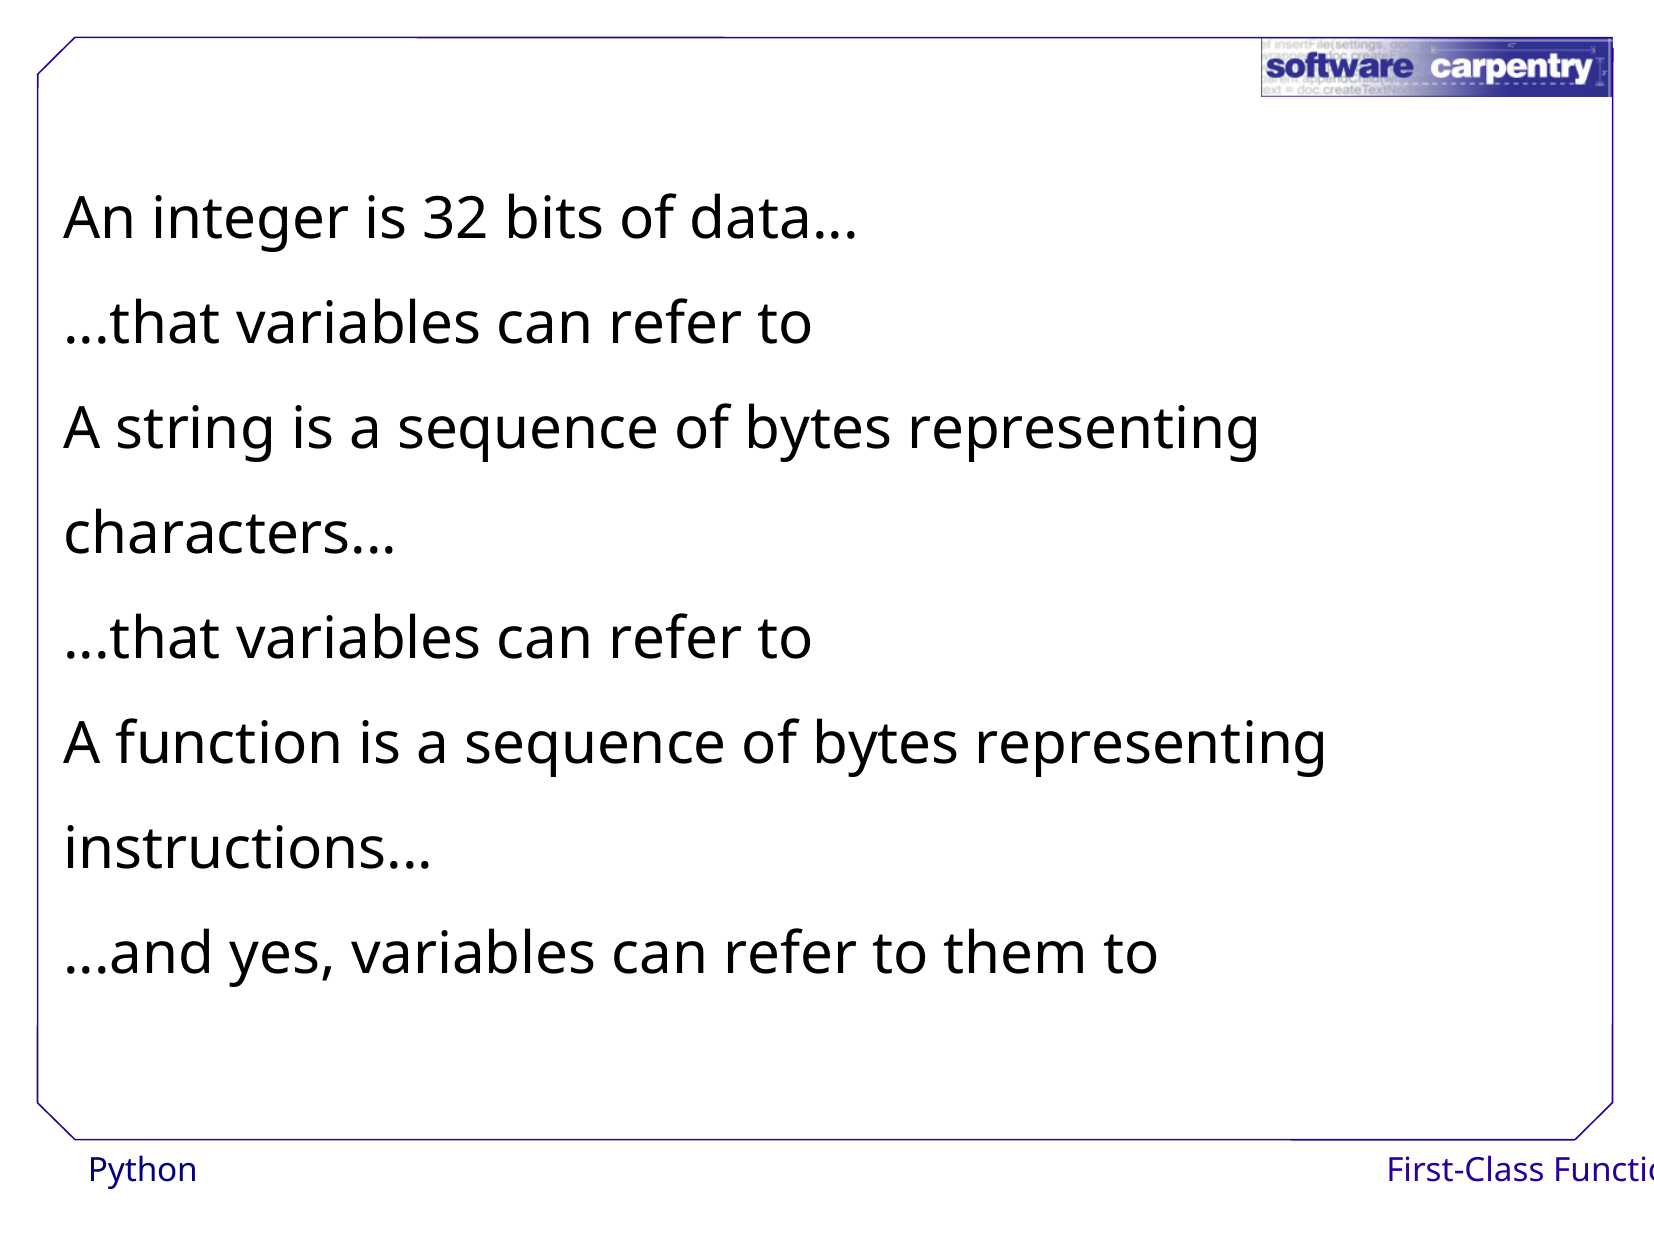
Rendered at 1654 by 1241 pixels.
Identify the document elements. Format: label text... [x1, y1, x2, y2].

text_box An integer is 32 bits of data... ...that variables can refer to A string is a sequence of bytes representing characters... ...that variables can refer to A function is a sequence of bytes representing instructions... ...and yes, variables can refer to them to [48, 137, 1494, 993]
picture [1261, 39, 1613, 97]
